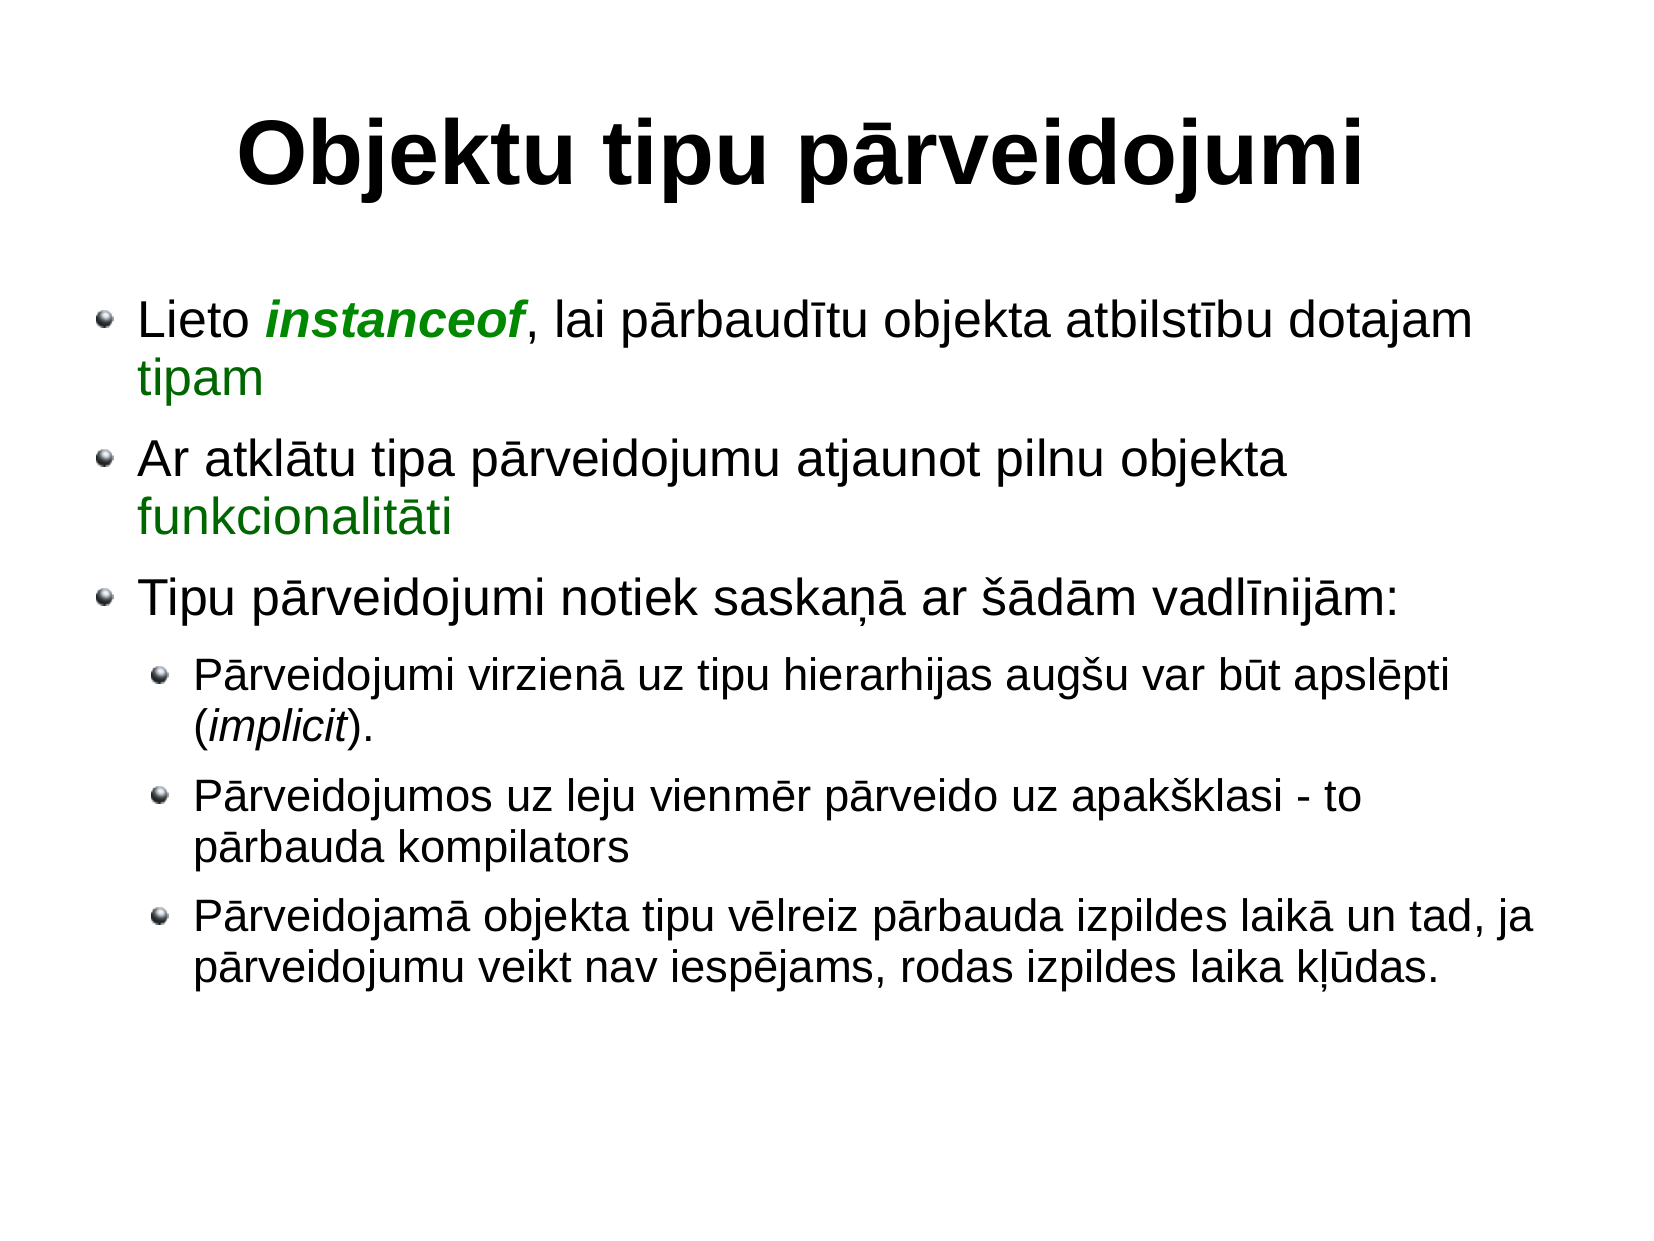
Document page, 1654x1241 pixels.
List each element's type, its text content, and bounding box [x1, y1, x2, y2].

list Lieto instanceof, lai pārbaudītu objekta atbilstību dotajam tipam Ar atklātu tipa pārveidojumu atjaunot pilnu objekta funkcionalitāti Tipu pārveidojumi notiek saskaņā ar šādām vadlīnijām: Pārveidojumi virzienā uz tipu hierarhijas augšu var būt apslēpti (implicit). Pārveidojumos uz leju vienmēr pārveido uz apakšklasi - to pārbauda kompilators Pārveidojamā objekta tipu vēlreiz pārbauda izpildes laikā un tad, ja pārveidojumu veikt nav iespējams, rodas izpildes laika kļūdas. [82, 290, 1538, 1010]
title Objektu tipu pārveidojumi [82, 49, 1571, 257]
